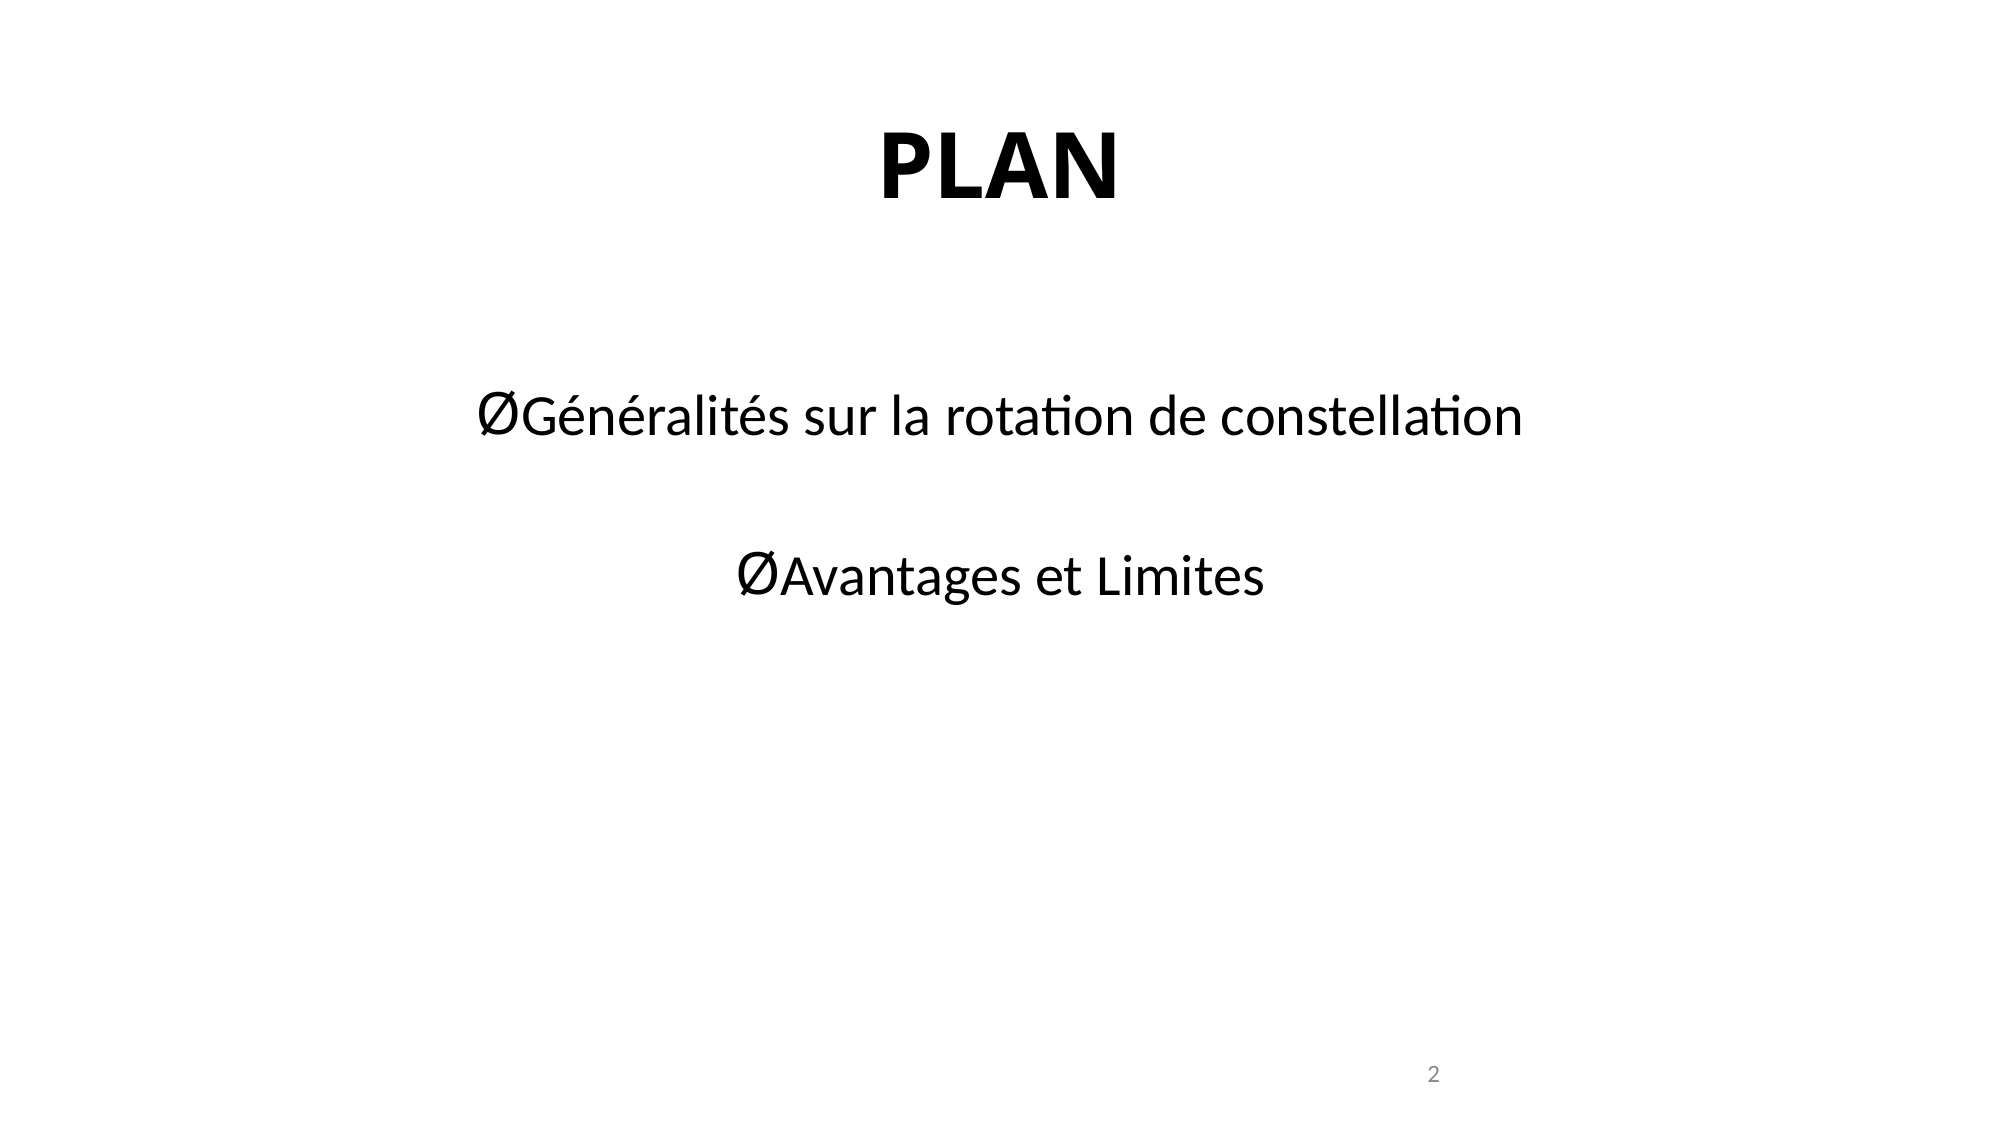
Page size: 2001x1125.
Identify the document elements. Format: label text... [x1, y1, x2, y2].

list Généralités sur la rotation de constellation Avantages et Limites [137, 299, 1863, 1014]
title PLAN [137, 59, 1863, 278]
text_box [1412, 1042, 1863, 1103]
